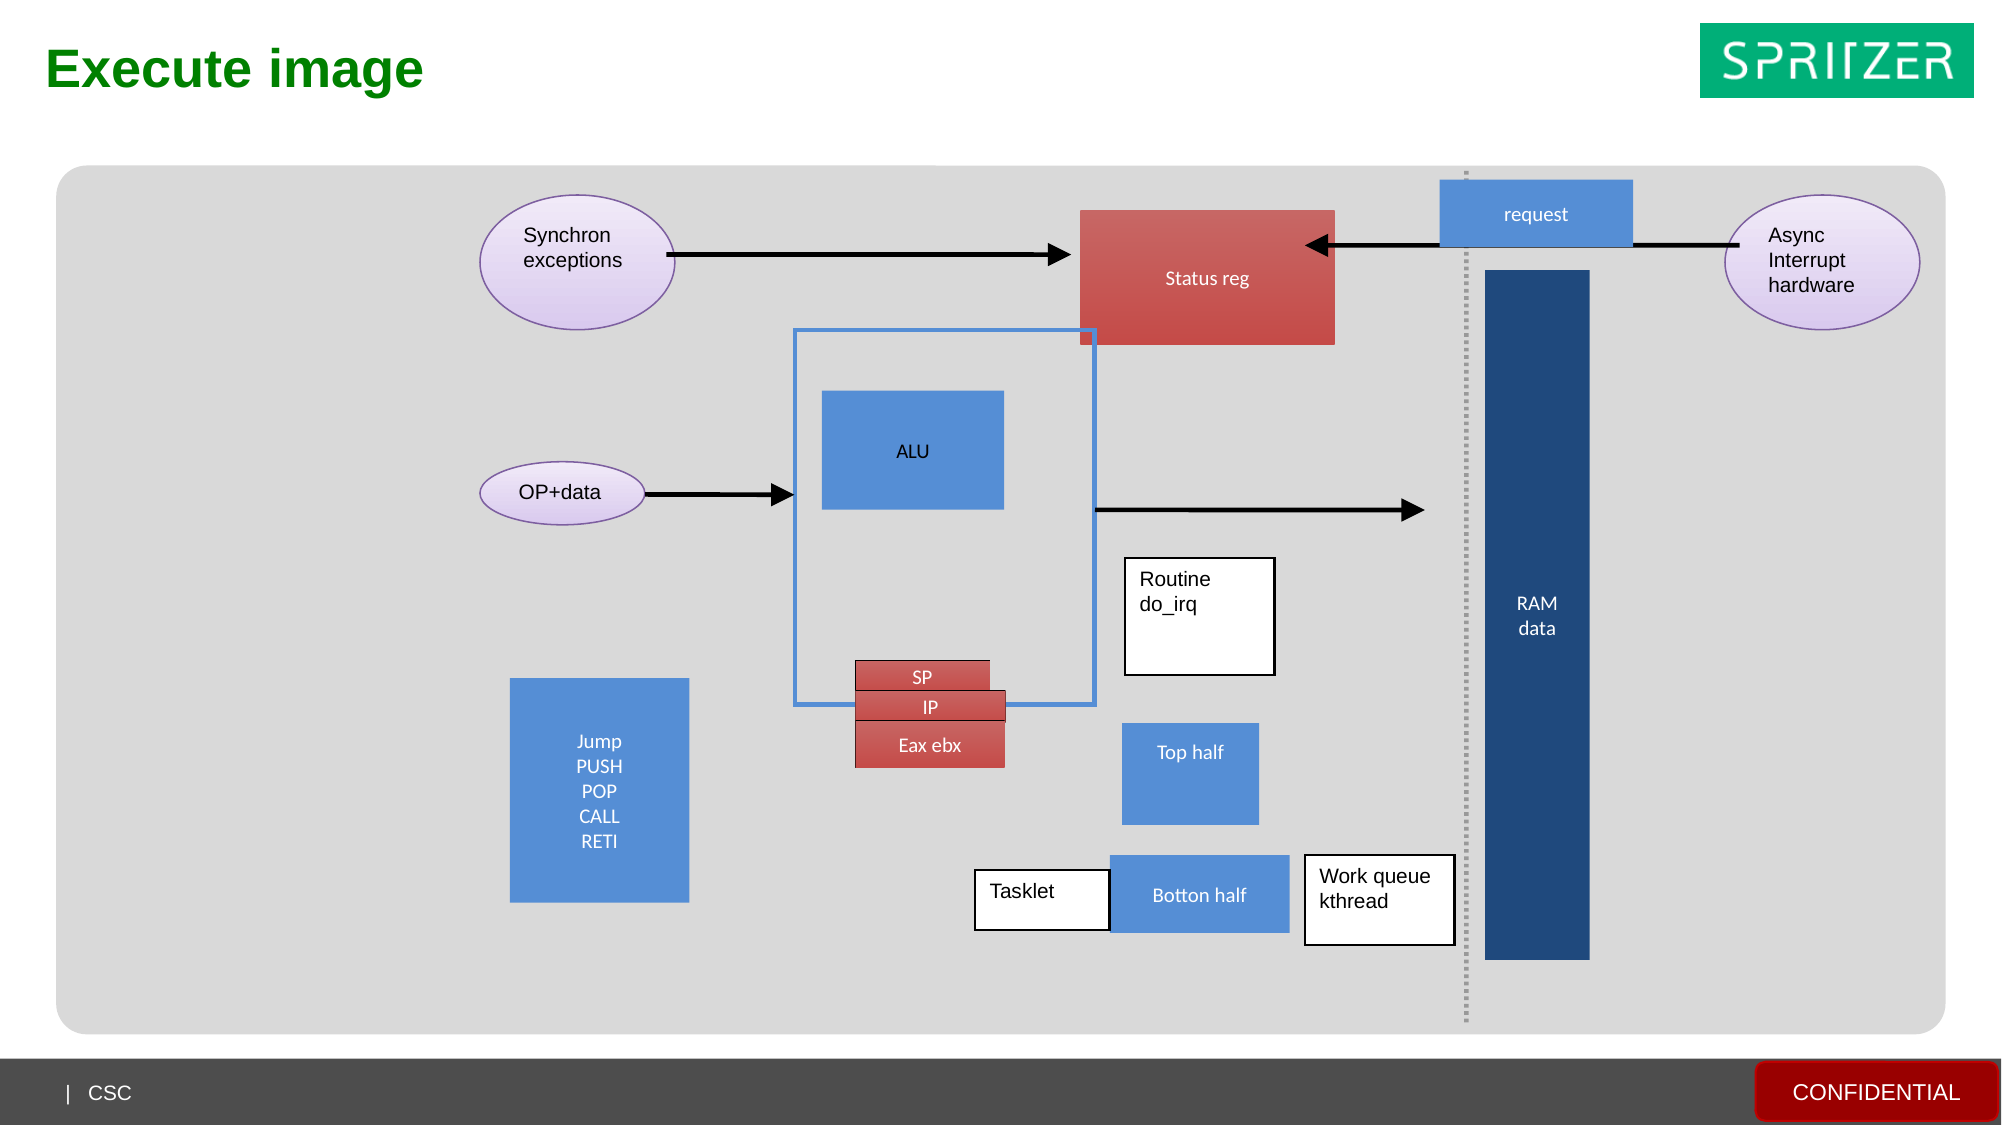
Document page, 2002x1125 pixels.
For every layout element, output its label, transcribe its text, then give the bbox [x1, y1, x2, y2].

text_box request [1439, 179, 1634, 247]
text_box Routine do_irq [1124, 558, 1275, 675]
text_box Async Interrupt hardware [1725, 195, 1920, 330]
text_box Work queue kthread [1304, 855, 1455, 945]
text_box Top half [1122, 723, 1260, 825]
text_box Status reg [1080, 210, 1335, 345]
text_box Eax ebx [855, 720, 1005, 768]
text_box OP+data [479, 461, 645, 525]
picture [1700, 23, 1974, 98]
text_box Synchron exceptions [480, 195, 675, 330]
text_box Botton half [1109, 855, 1290, 933]
text_box RAM data [1485, 270, 1590, 960]
text_box IP [855, 690, 1006, 723]
text_box ALU [821, 390, 1005, 510]
text_box Jump PUSH POP CALL RETI [509, 678, 690, 903]
text_box Tasklet [974, 870, 1110, 930]
text_box SP [855, 660, 990, 690]
text_box Execute image [45, 27, 1954, 99]
